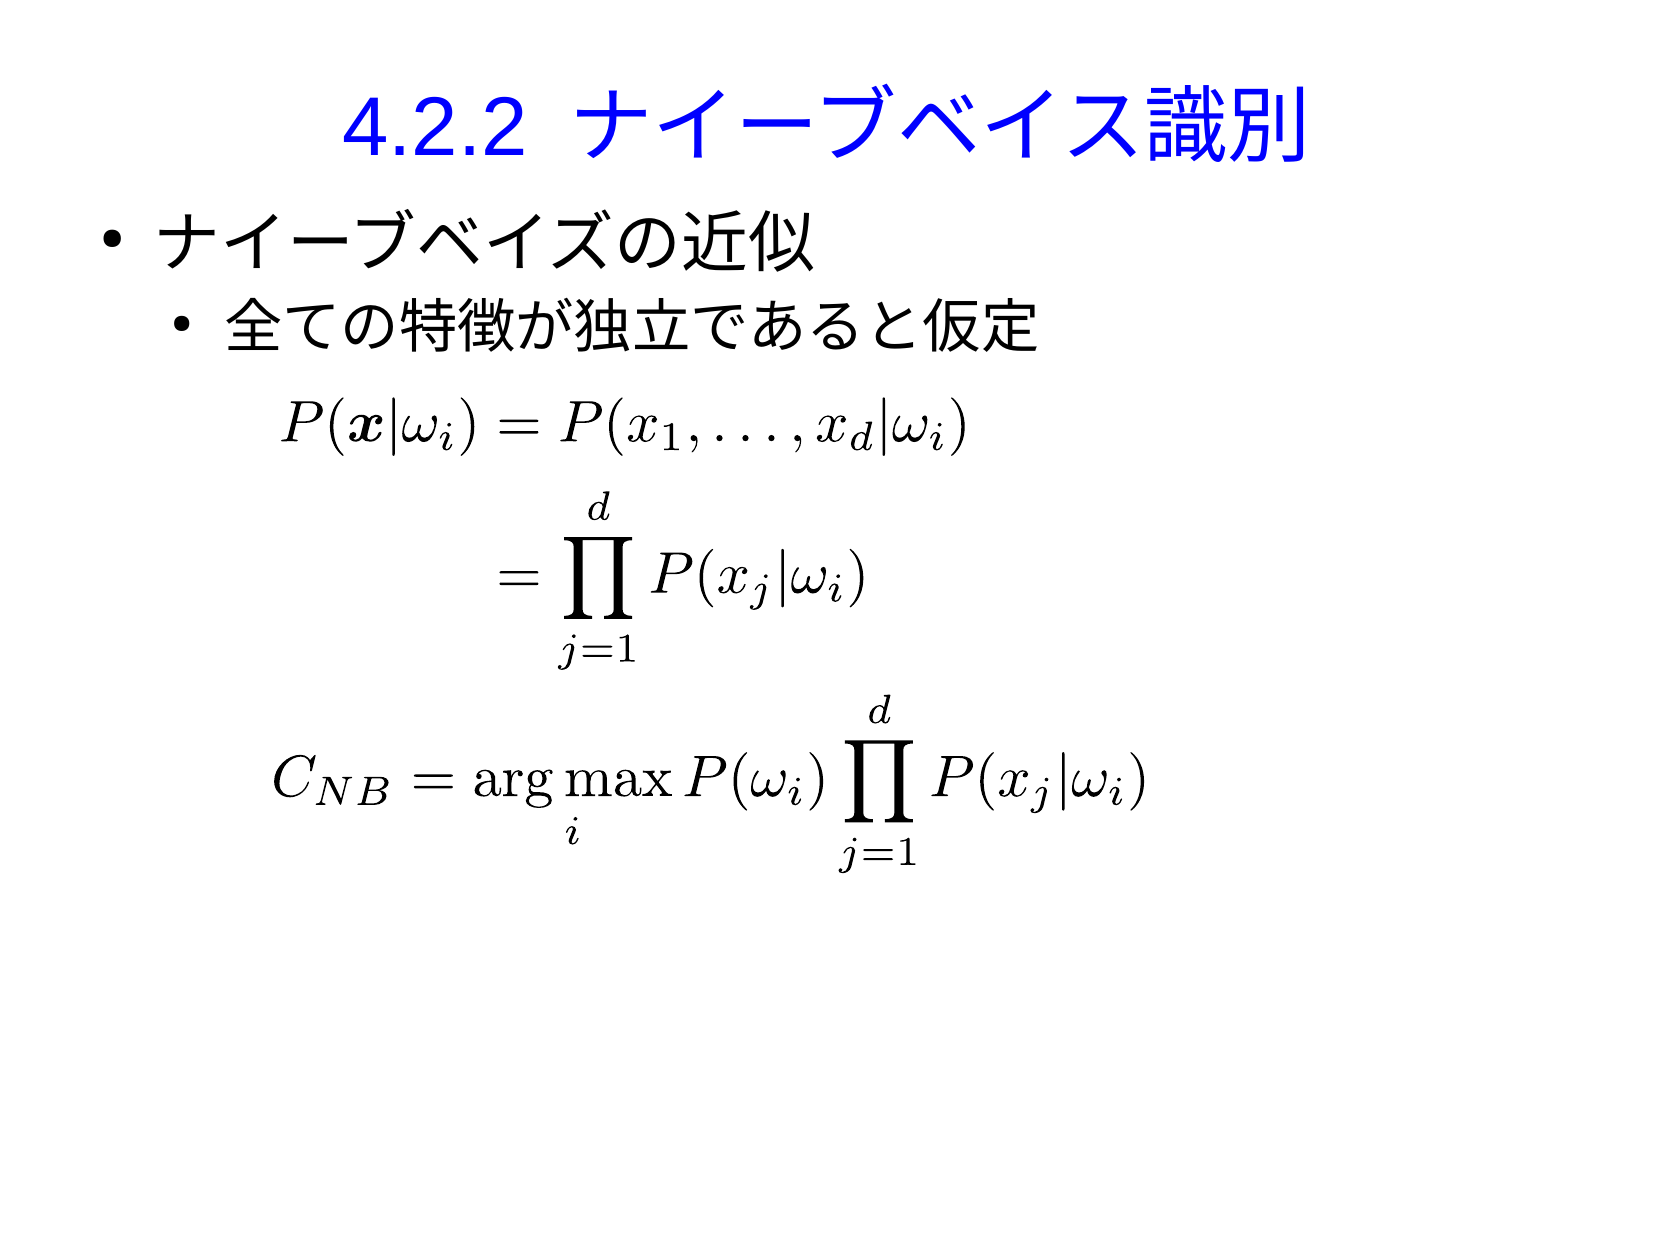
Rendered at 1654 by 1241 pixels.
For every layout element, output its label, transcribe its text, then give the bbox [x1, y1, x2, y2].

title 4.2.2 ナイーブベイス識別 [82, 49, 1571, 195]
text_box [271, 694, 1150, 874]
list ナイーブベイズの近似 全ての特徴が独立であると仮定 [82, 195, 1571, 1147]
text_box [278, 397, 971, 670]
